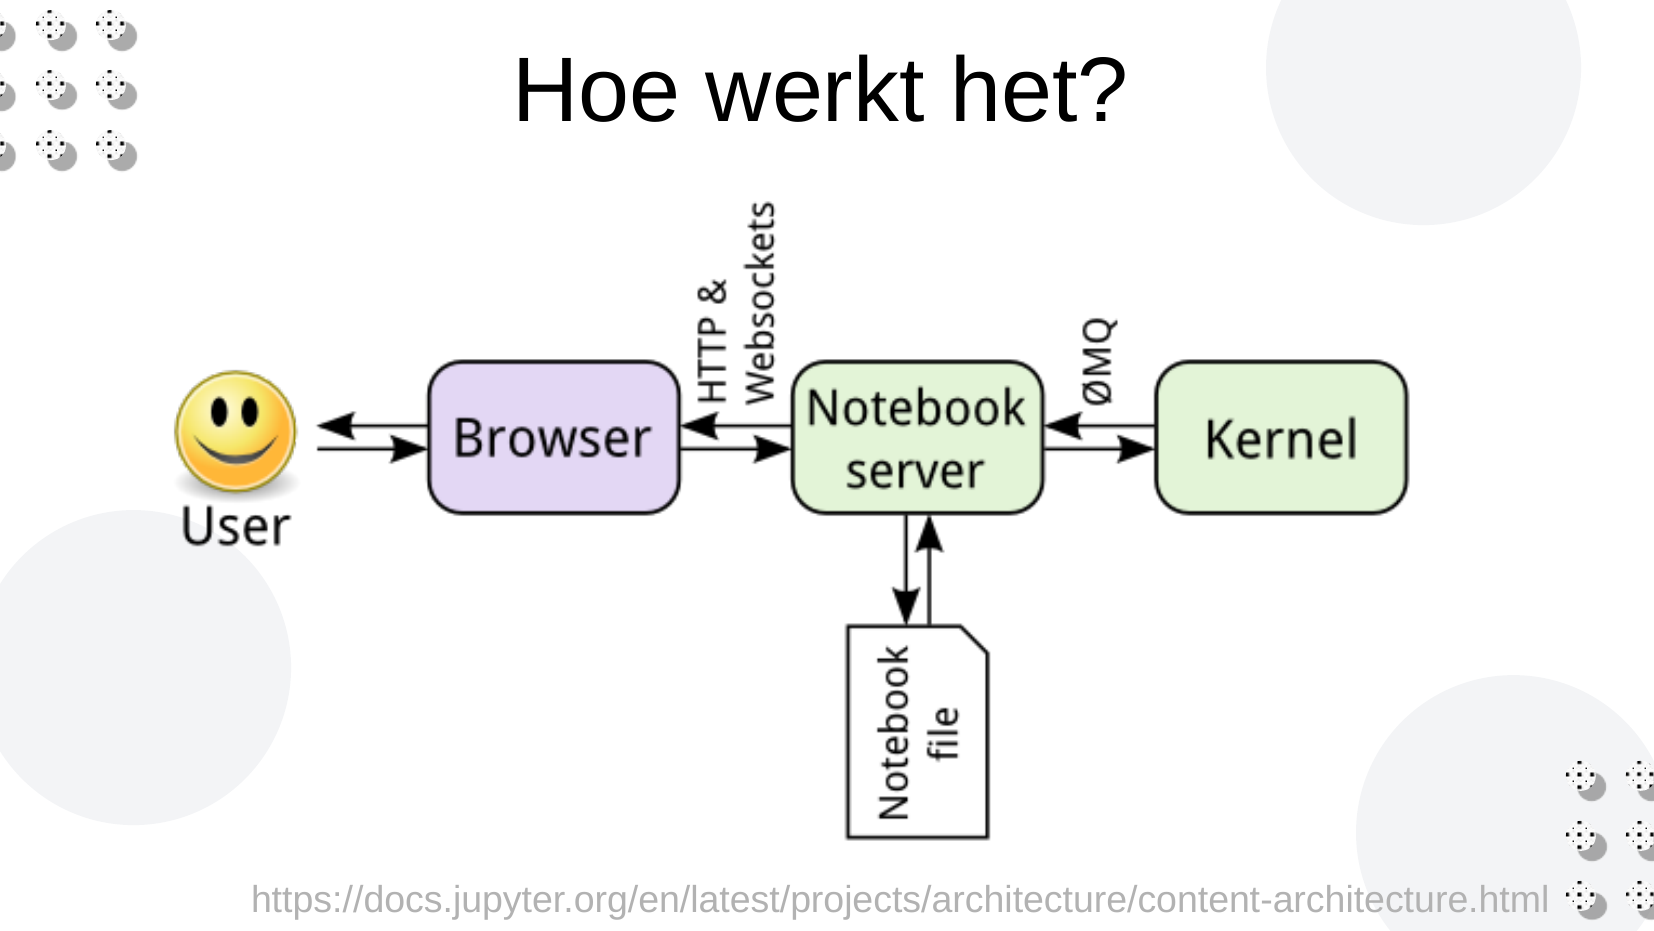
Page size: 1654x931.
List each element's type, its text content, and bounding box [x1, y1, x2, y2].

picture [108, 135, 1477, 908]
picture [35, 70, 66, 101]
picture [0, 73, 6, 98]
picture [0, 133, 7, 158]
picture [0, 13, 6, 38]
text_box https://docs.jupyter.org/en/latest/projects/architecture/content-architecture.html [236, 871, 1565, 931]
picture [35, 130, 67, 161]
title Hoe werkt het? [76, 11, 1565, 168]
picture [1565, 760, 1596, 791]
picture [1625, 760, 1654, 791]
picture [1625, 820, 1654, 851]
picture [1565, 880, 1596, 911]
picture [1625, 880, 1654, 911]
picture [1565, 820, 1596, 851]
picture [35, 10, 66, 41]
